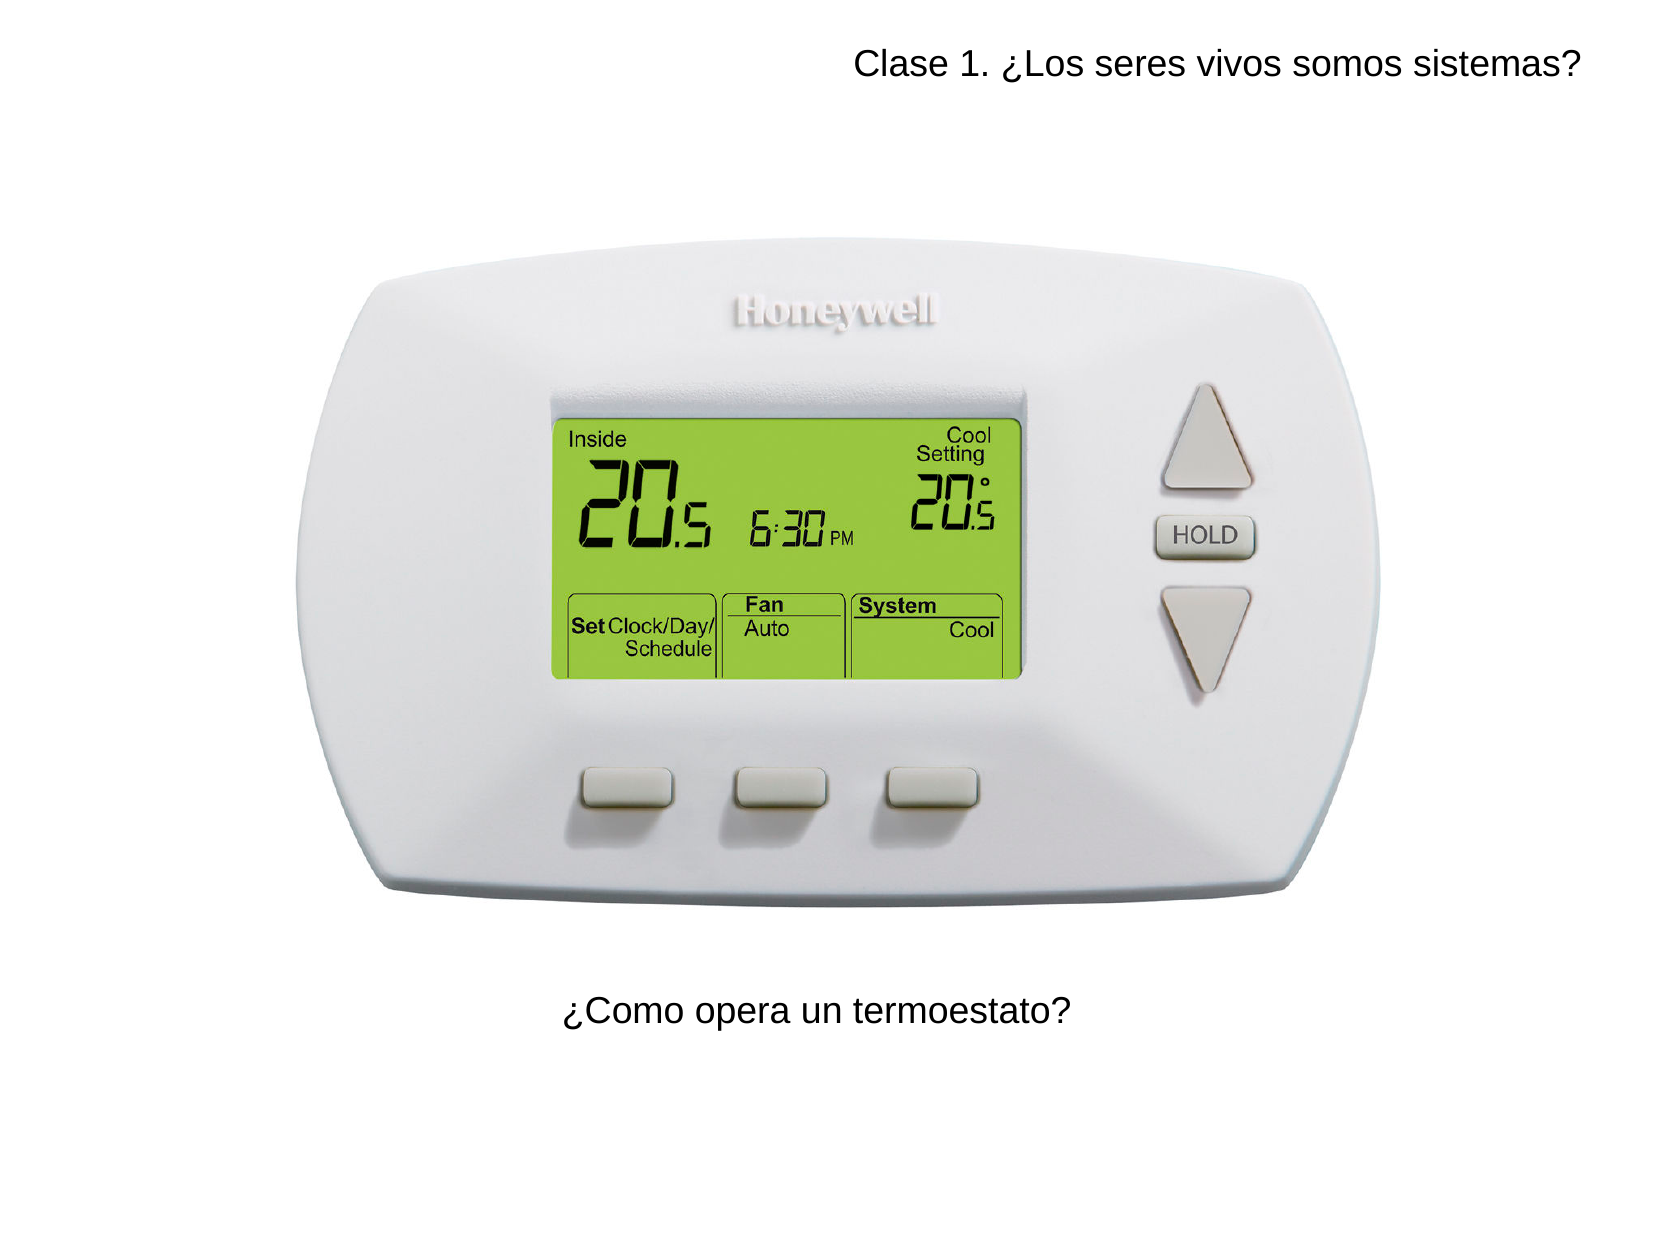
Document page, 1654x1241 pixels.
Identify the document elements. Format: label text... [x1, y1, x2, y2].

text_box ¿Como opera un termoestato? [547, 982, 1087, 1040]
text_box Clase 1. ¿Los seres vivos somos sistemas? [838, 35, 1630, 95]
picture [259, 189, 1453, 981]
